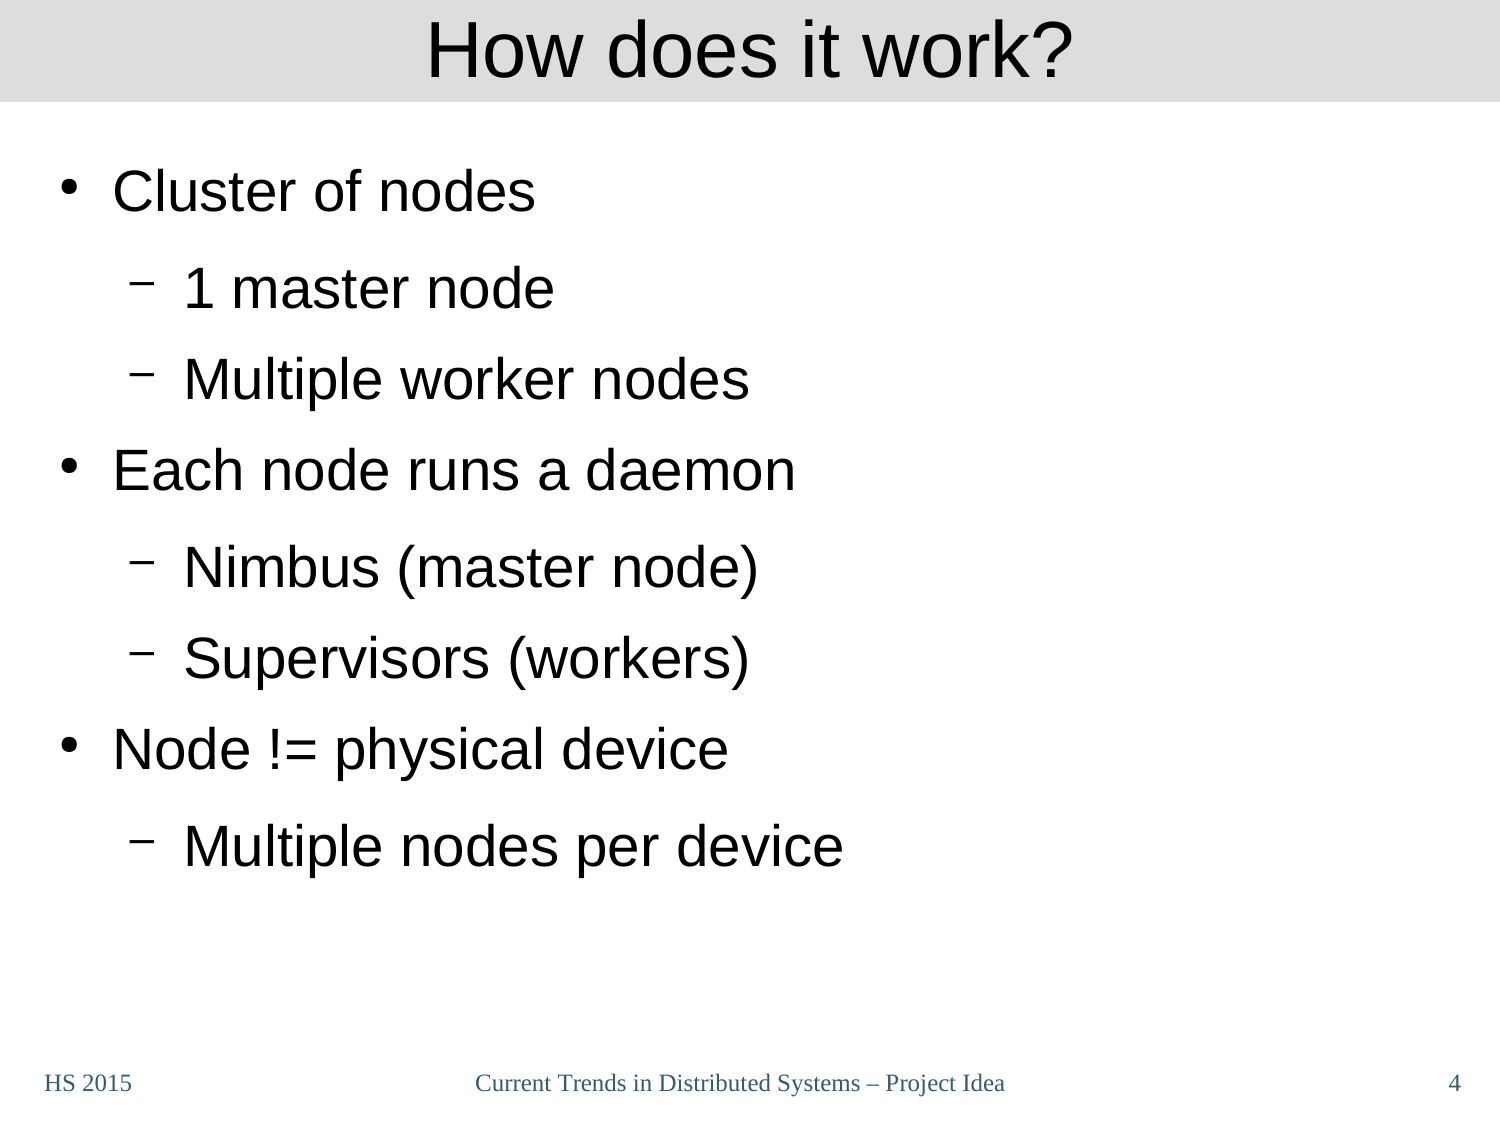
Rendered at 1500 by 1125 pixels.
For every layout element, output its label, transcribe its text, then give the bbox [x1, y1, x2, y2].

text_box <number> [1375, 1058, 1477, 1097]
text_box Current Trends in Distributed Systems – Project Idea [300, 1058, 1201, 1107]
text_box HS 2015 [29, 1058, 195, 1097]
list Cluster of nodes 1 master node Multiple worker nodes Each node runs a daemon Nimbus (master node) Supervisors (workers) Node != physical device Multiple nodes per device [26, 145, 1477, 1034]
title How does it work? [0, 0, 1500, 102]
